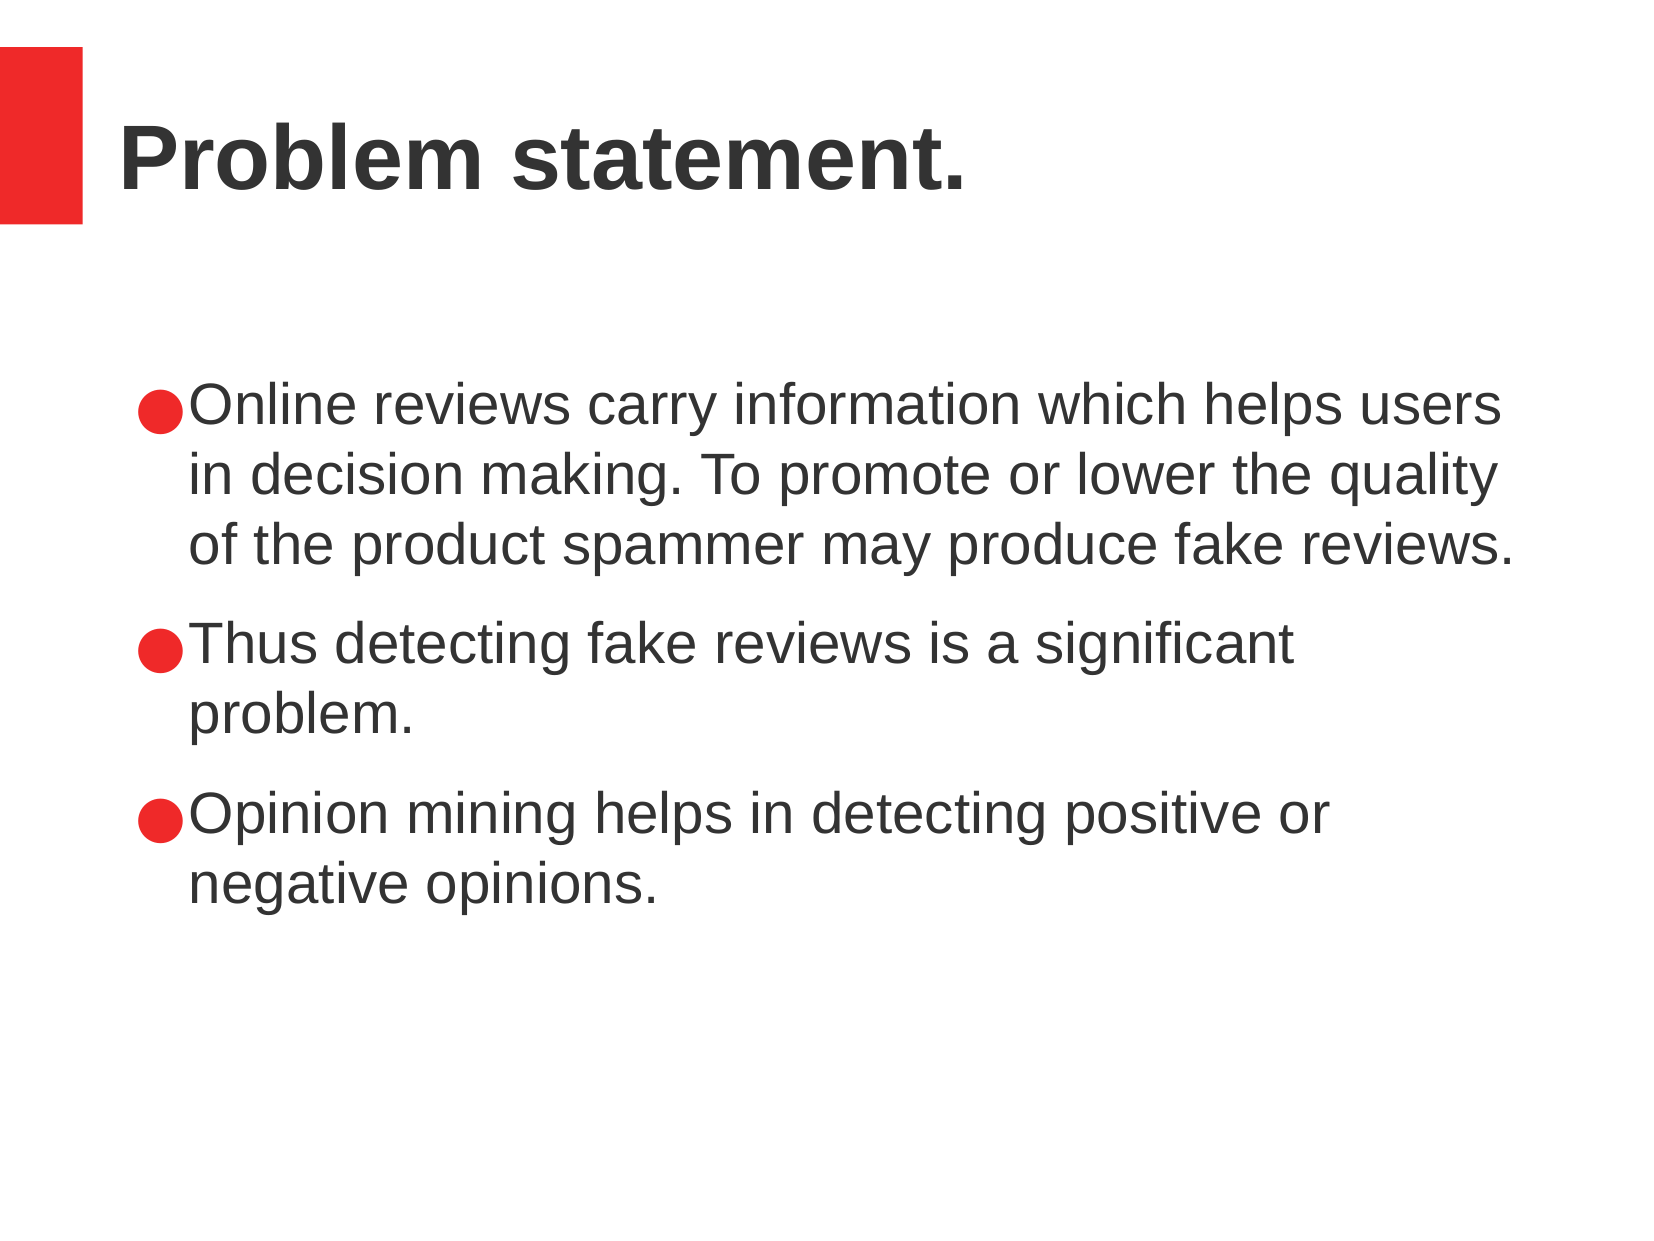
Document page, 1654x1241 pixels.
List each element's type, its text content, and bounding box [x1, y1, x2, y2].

text_box Problem statement. [118, 49, 1571, 257]
text_box Online reviews carry information which helps users in decision making. To promote or lower the quality of the product spammer may produce fake reviews. Thus detecting fake reviews is a significant problem. Opinion mining helps in detecting positive or negative opinions. [118, 366, 1536, 1099]
